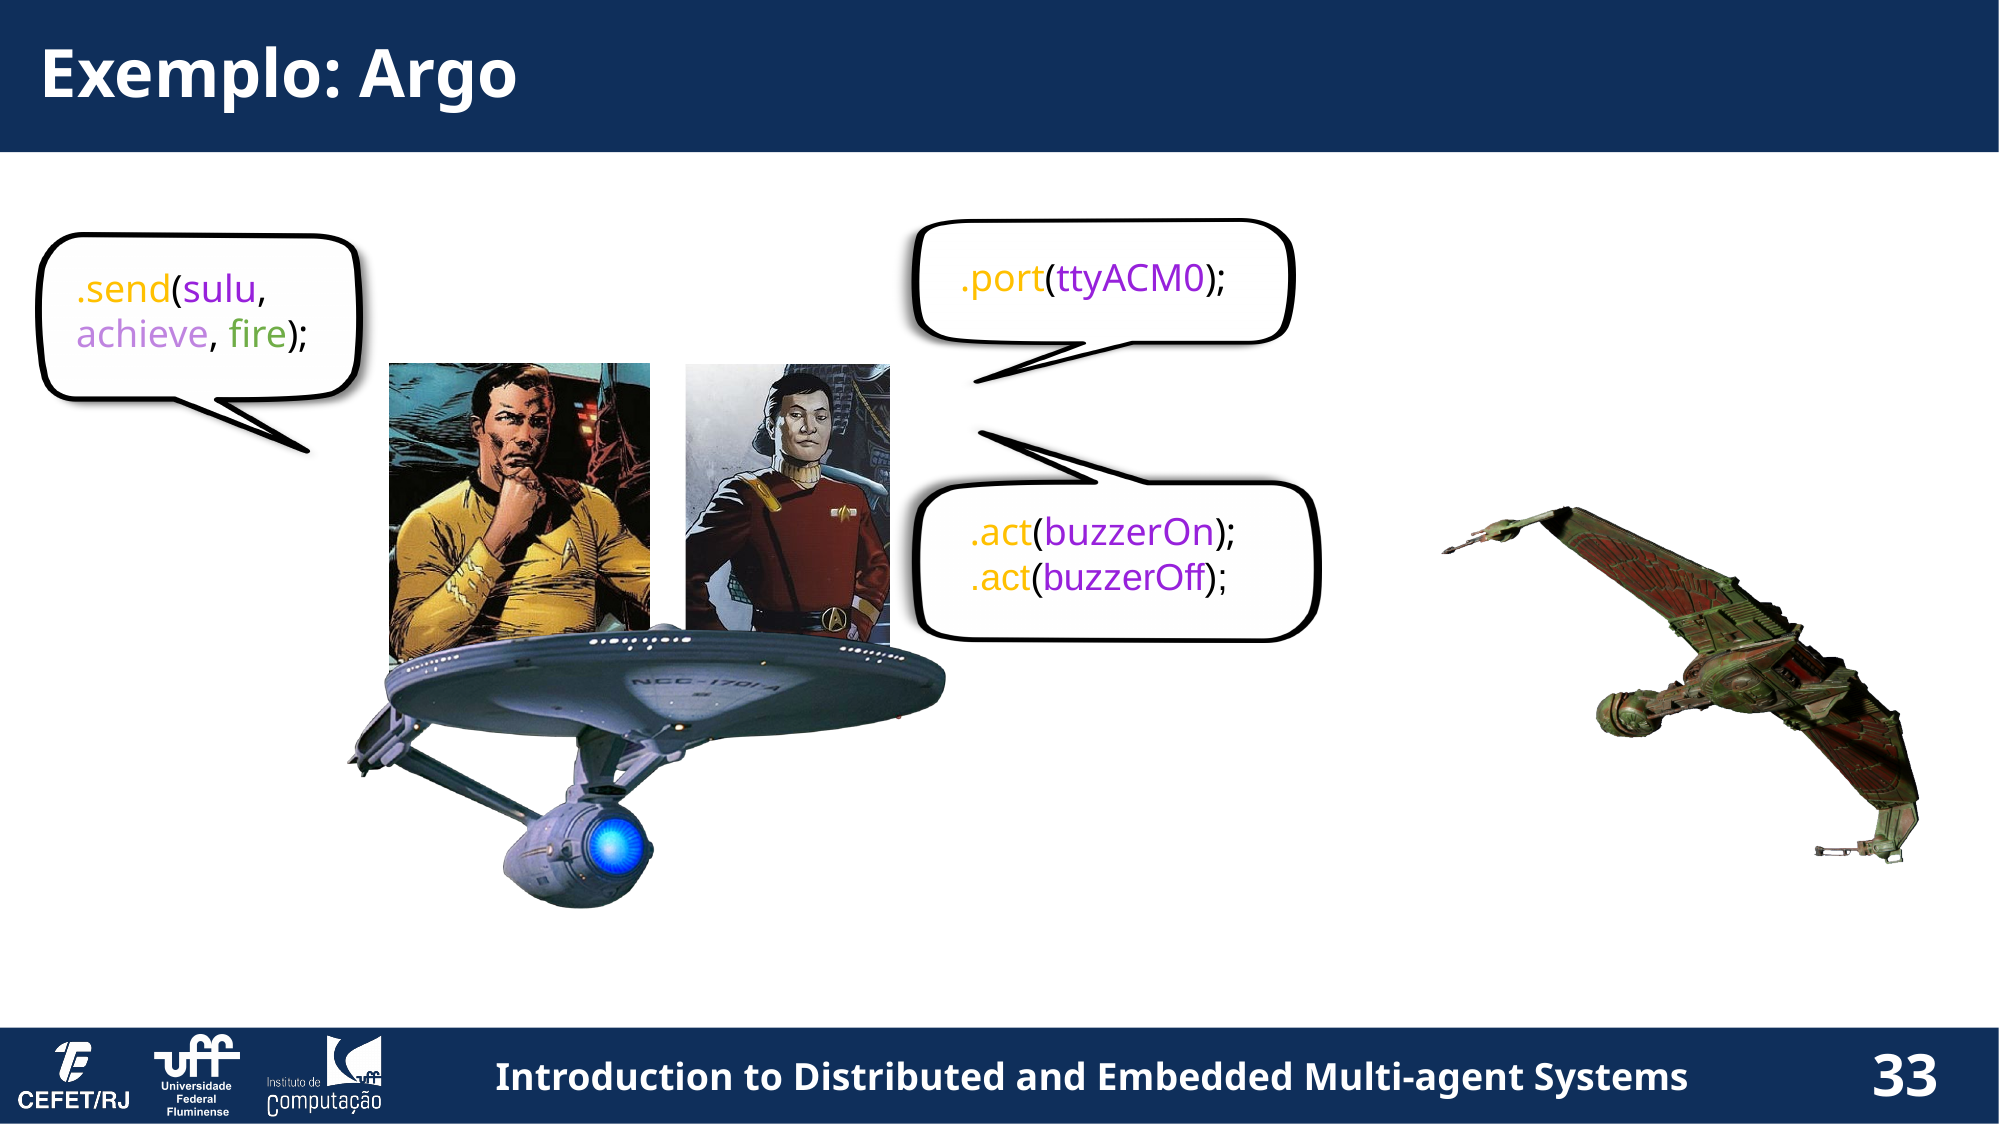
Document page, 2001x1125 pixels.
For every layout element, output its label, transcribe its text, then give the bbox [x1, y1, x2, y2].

picture [265, 1033, 383, 1117]
picture [35, 232, 379, 465]
picture [346, 363, 1322, 909]
text_box .act(buzzerOn); .act(buzzerOff); [955, 500, 1404, 606]
picture [892, 218, 1296, 393]
text_box Exemplo: Argo [25, 23, 1999, 119]
picture [18, 1021, 129, 1125]
text_box .send(sulu, achieve, fire); [61, 257, 353, 363]
picture [153, 1033, 241, 1121]
text_box .port(ttyACM0); [945, 246, 1394, 307]
picture [1422, 490, 1927, 869]
